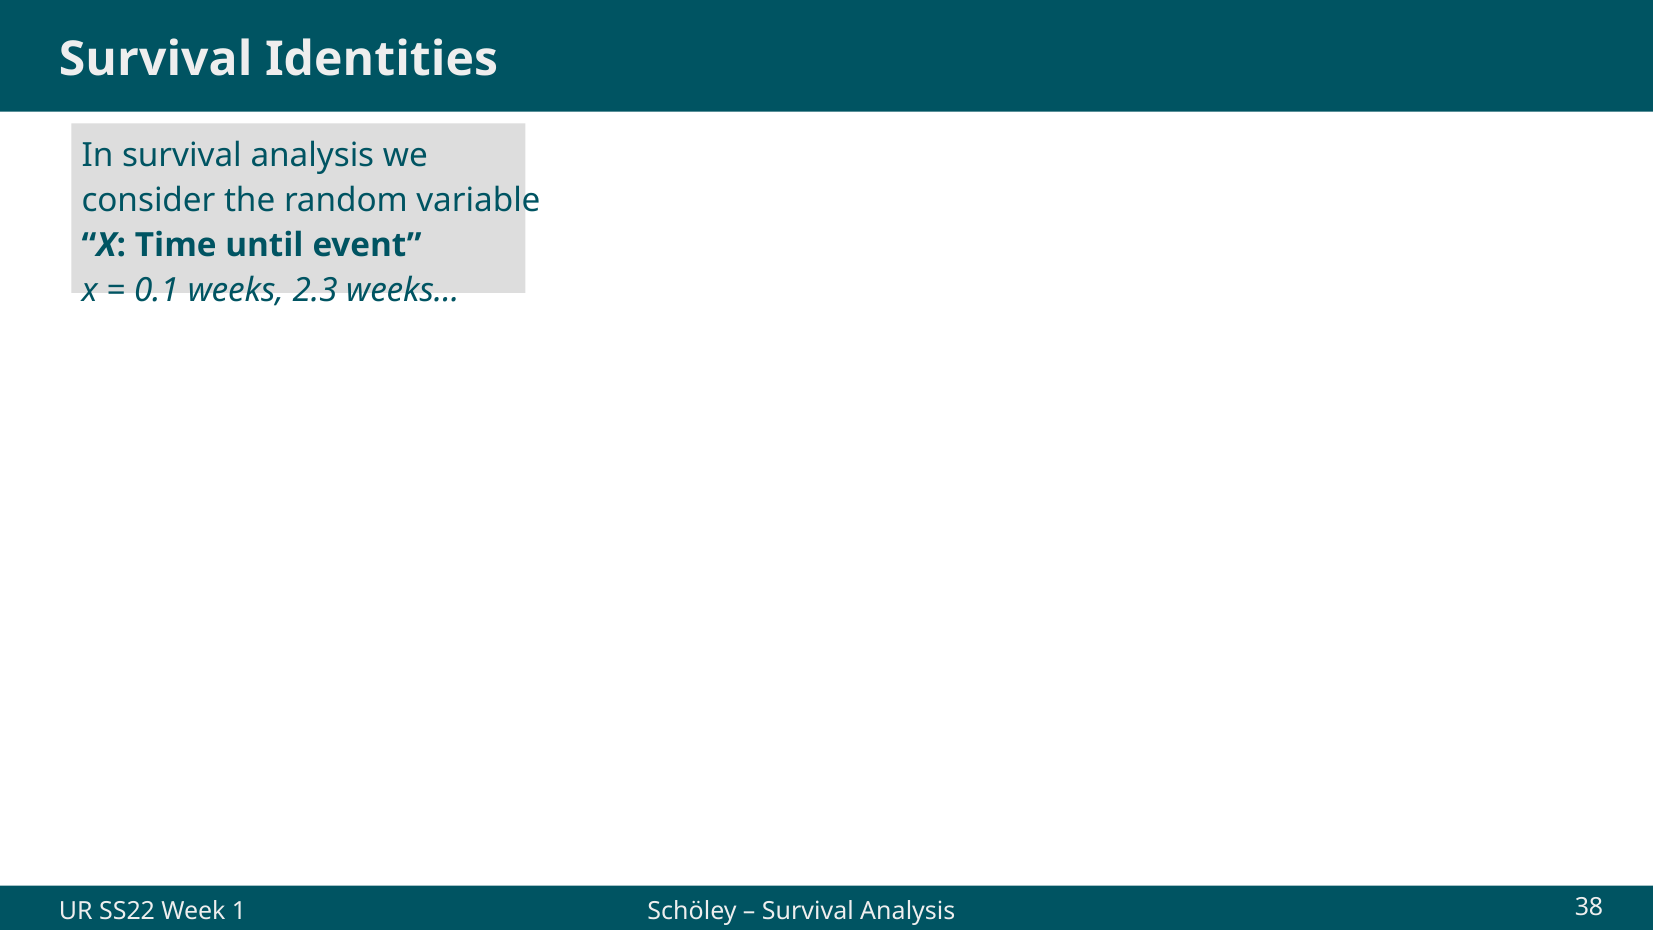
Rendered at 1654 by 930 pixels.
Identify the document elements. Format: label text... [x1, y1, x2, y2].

text_box In survival analysis we consider the random variable “X: Time until event” x = 0.1 weeks, 2.3 weeks… [66, 123, 526, 293]
title Survival Identities [58, 0, 1594, 117]
